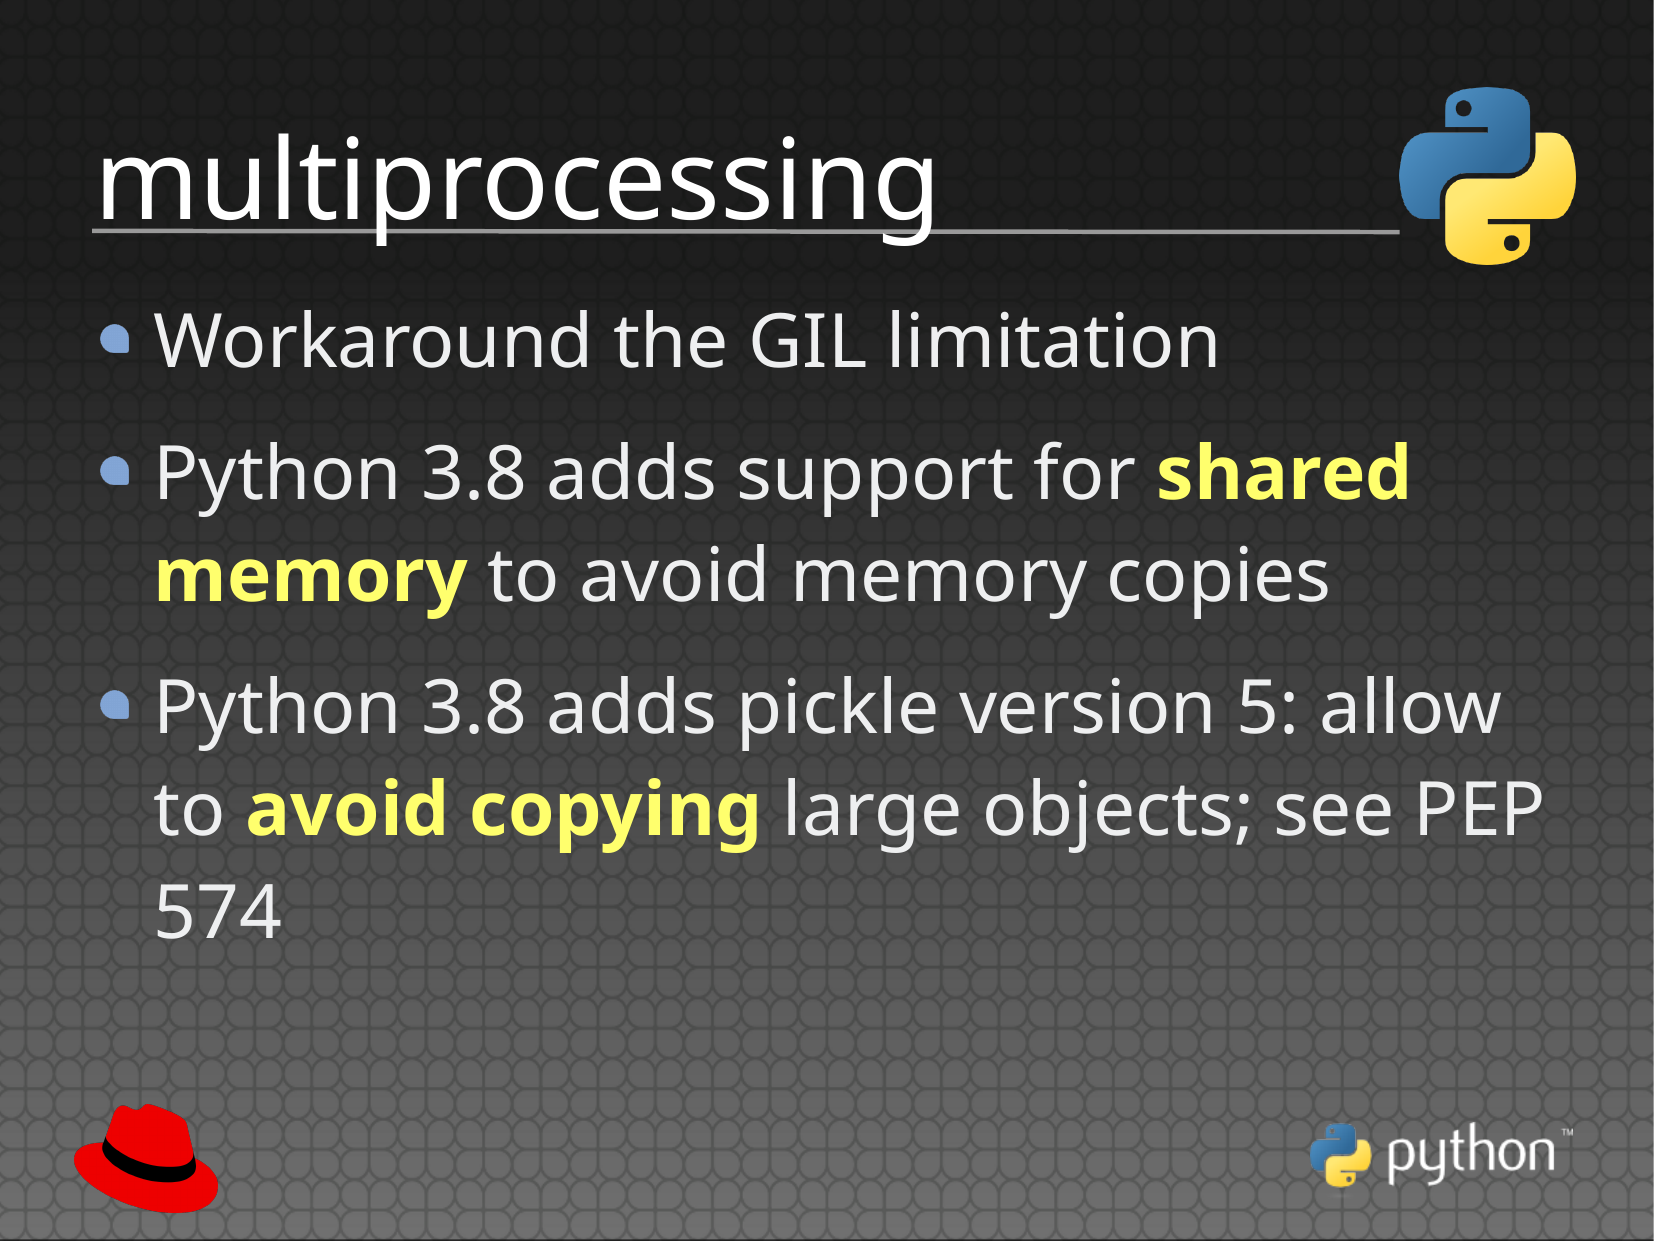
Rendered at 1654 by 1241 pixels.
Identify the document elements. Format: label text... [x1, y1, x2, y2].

list Workaround the GIL limitation Python 3.8 adds support for shared memory to avoid memory copies Python 3.8 adds pickle version 5: allow to avoid copying large objects; see PEP 574 [82, 287, 1571, 1028]
picture [0, 0, 1654, 1241]
title multiprocessing [94, 100, 1426, 251]
